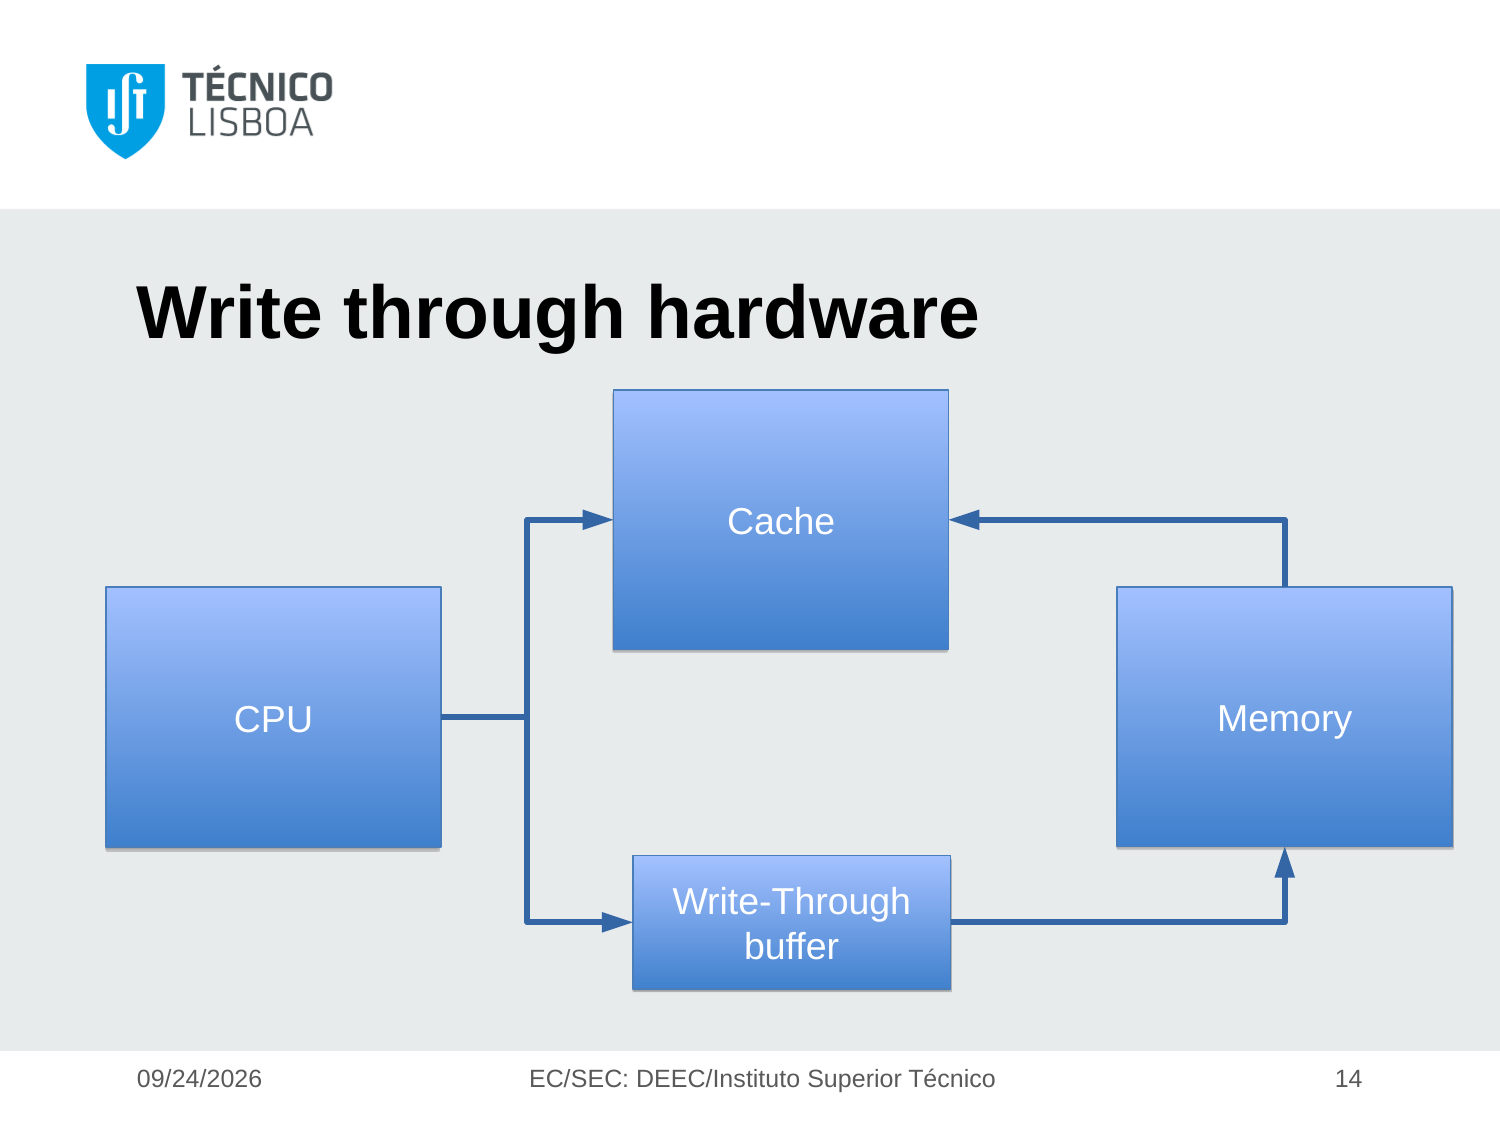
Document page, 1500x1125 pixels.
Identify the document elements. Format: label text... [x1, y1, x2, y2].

text_box Memory [1117, 586, 1453, 847]
slide_number 12/17/2020 [121, 1052, 425, 1103]
text_box Cache [613, 389, 949, 650]
picture [0, 0, 1500, 1125]
footer EC/SEC: DEEC/Instituto Superior Técnico [512, 1052, 1021, 1103]
text_box CPU [105, 587, 441, 847]
title Write through hardware [121, 237, 1378, 381]
slide_number <number> [1077, 1052, 1378, 1103]
text_box Write-Through buffer [632, 855, 951, 990]
